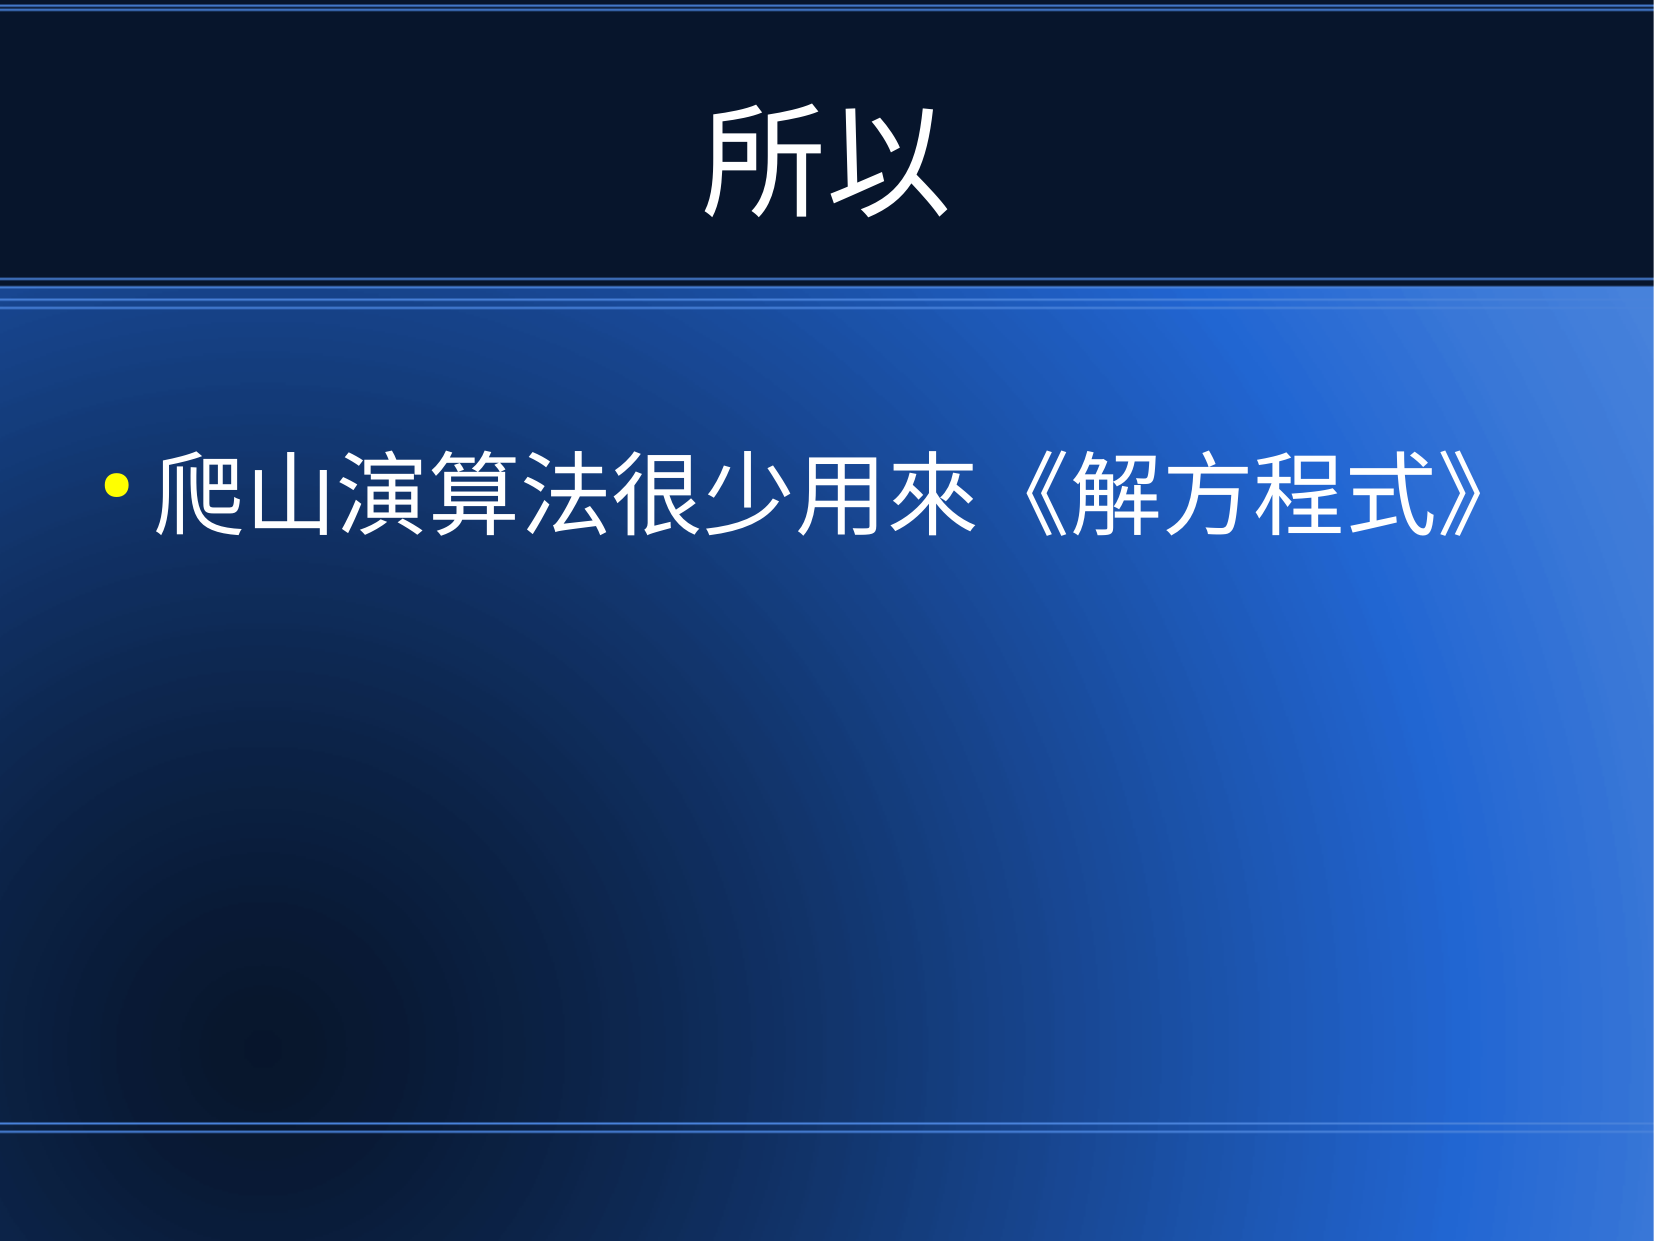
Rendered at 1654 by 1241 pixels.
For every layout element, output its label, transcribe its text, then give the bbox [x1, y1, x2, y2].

list 爬山演算法很少用來《解方程式》 [82, 355, 1571, 1241]
title 所以 [82, 49, 1571, 257]
picture [0, 0, 1654, 1241]
